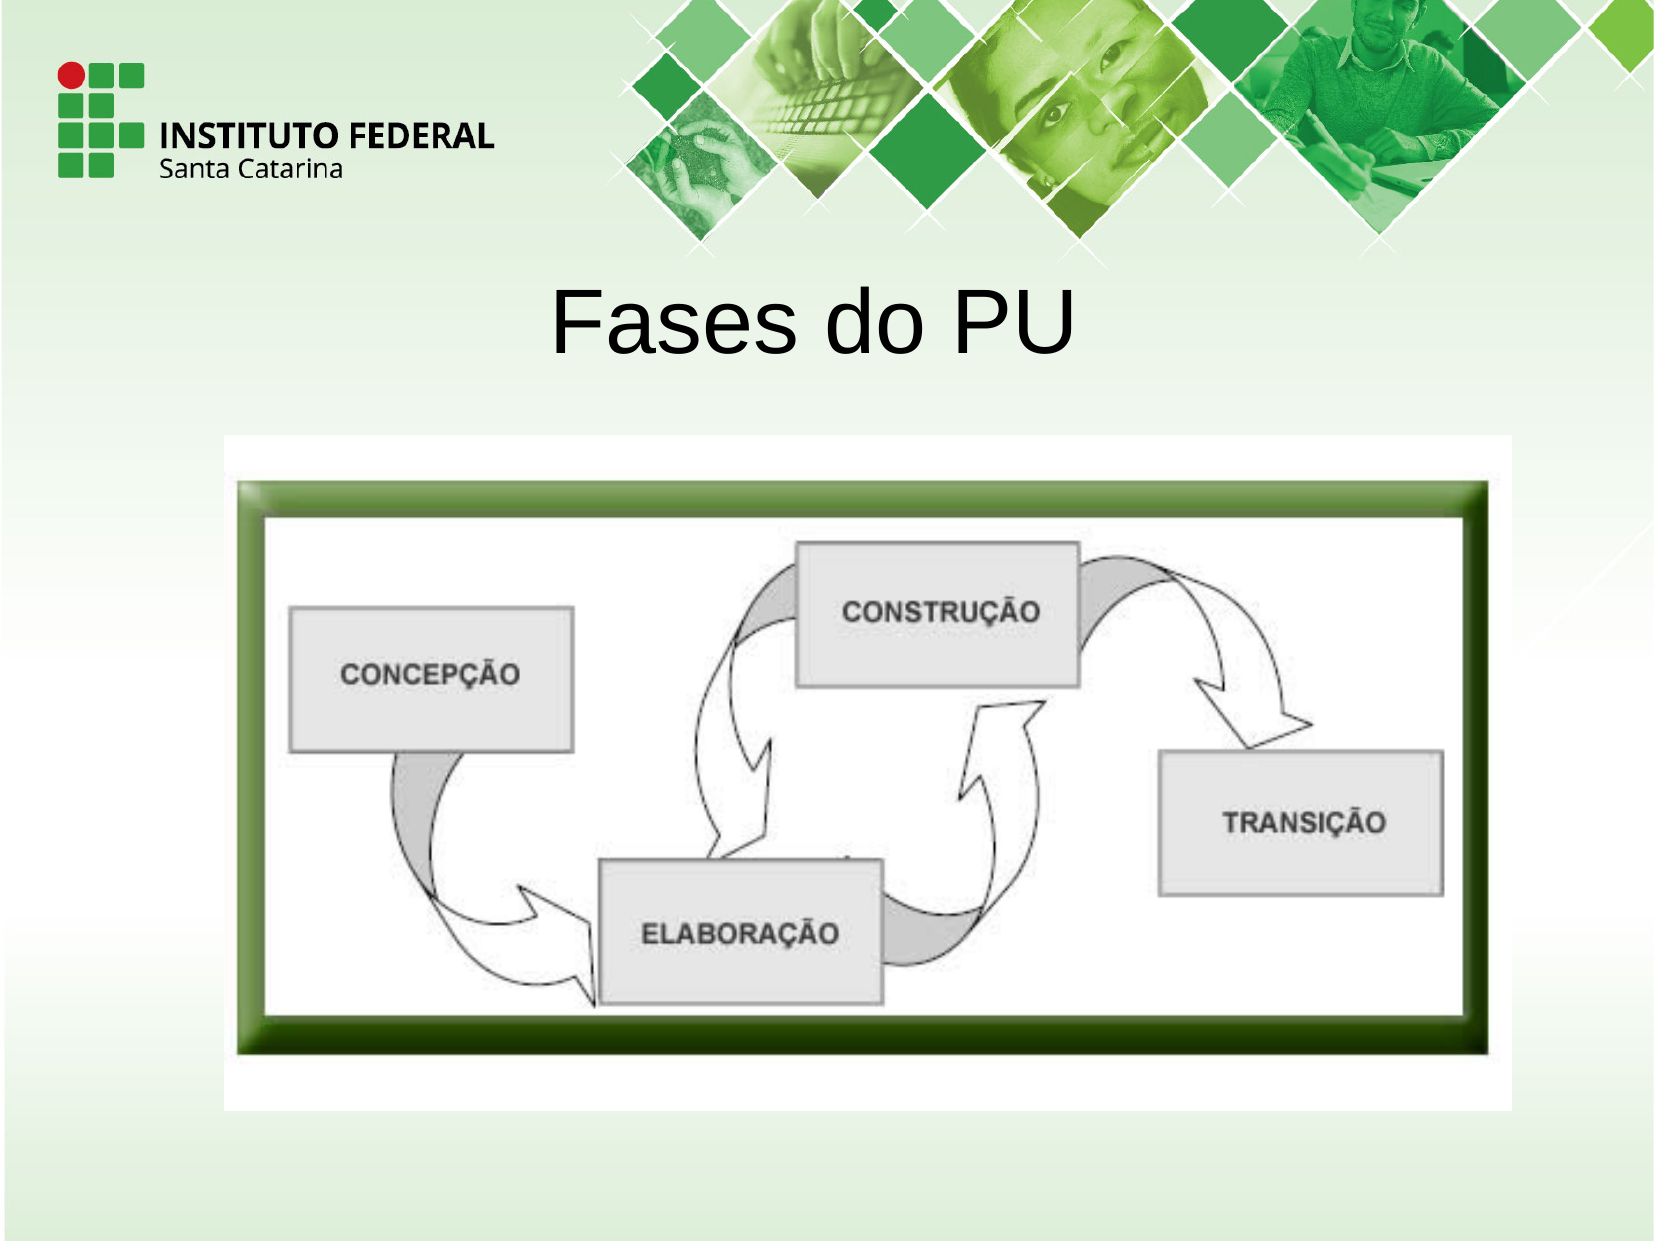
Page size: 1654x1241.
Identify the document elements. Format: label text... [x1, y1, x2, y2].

title Fases do PU [70, 242, 1559, 402]
picture [1, 0, 1654, 1241]
